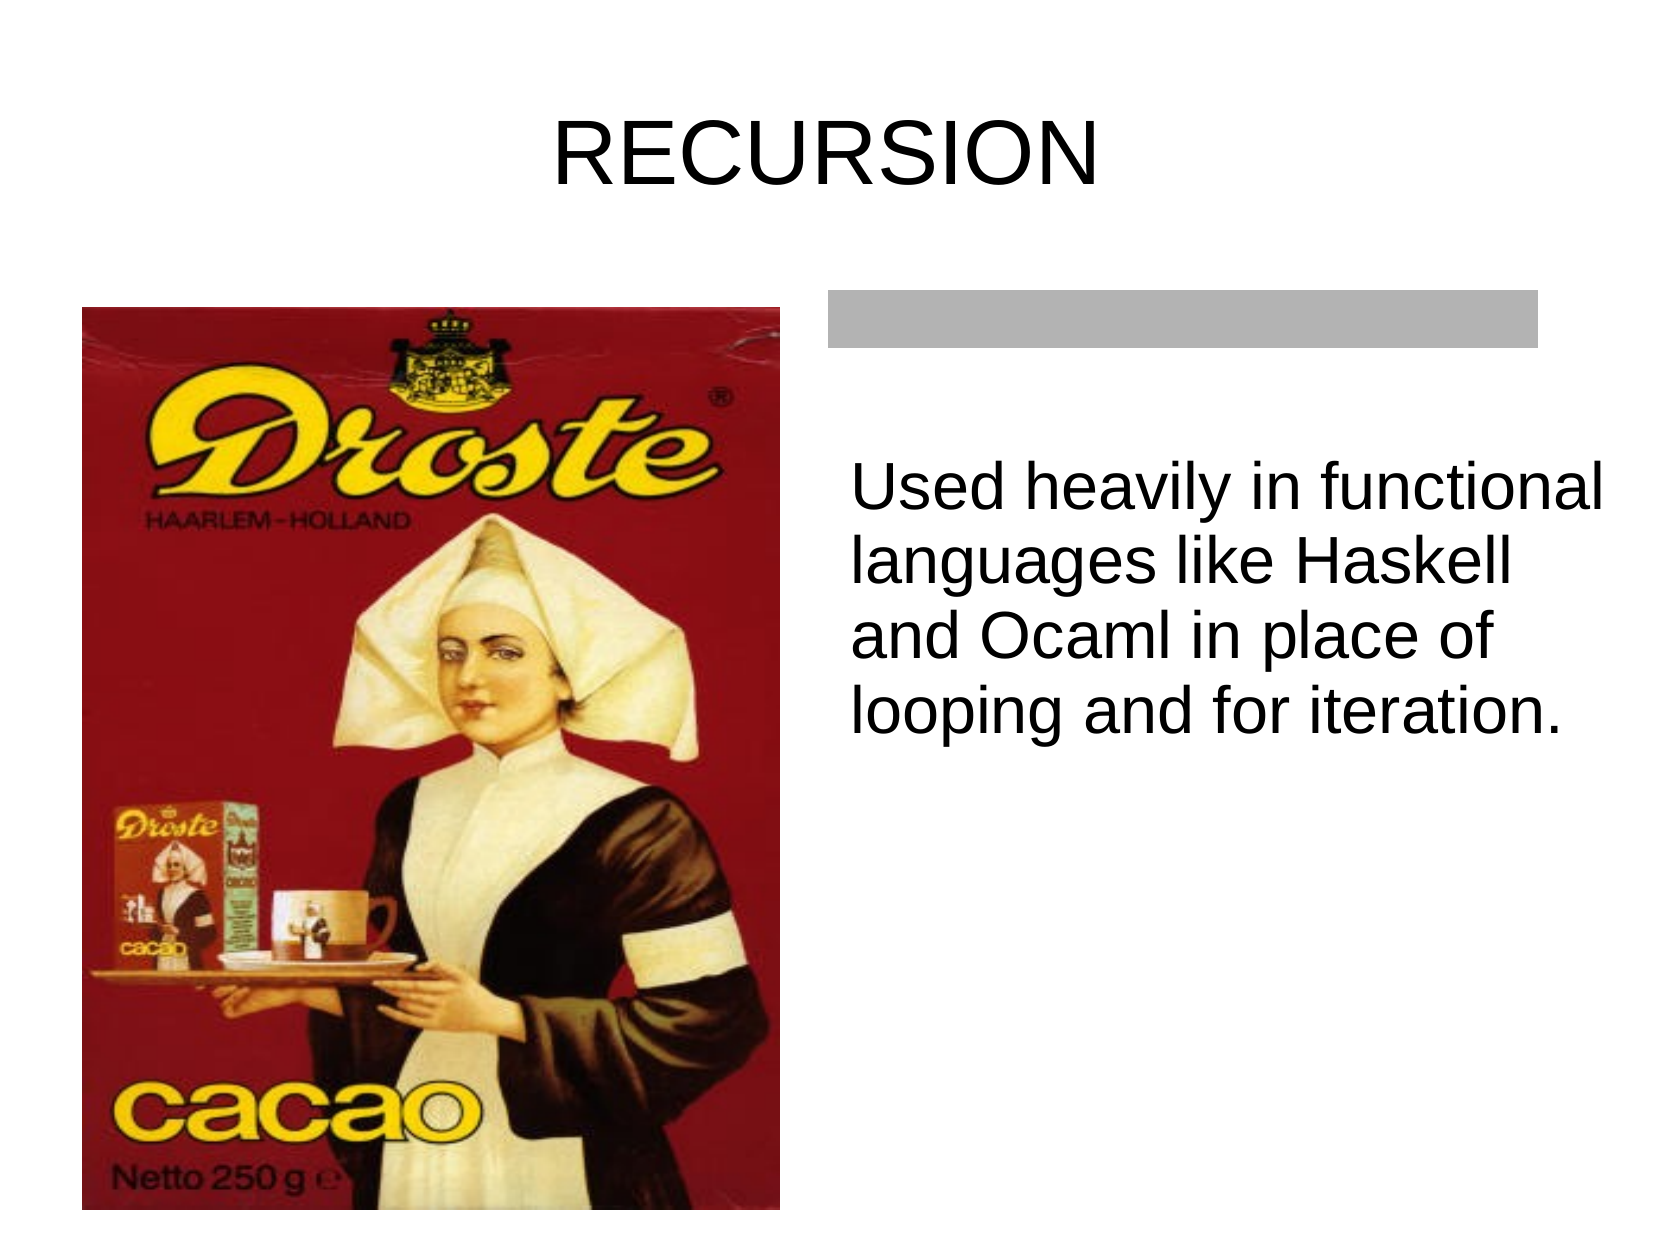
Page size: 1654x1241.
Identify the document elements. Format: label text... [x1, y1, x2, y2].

table_header [1183, 290, 1538, 348]
table_header [828, 290, 1183, 348]
picture [82, 307, 780, 1210]
list Used heavily in functional languages like Haskell and Ocaml in place of looping and for iteration. [779, 448, 1630, 993]
title RECURSION [82, 49, 1571, 257]
